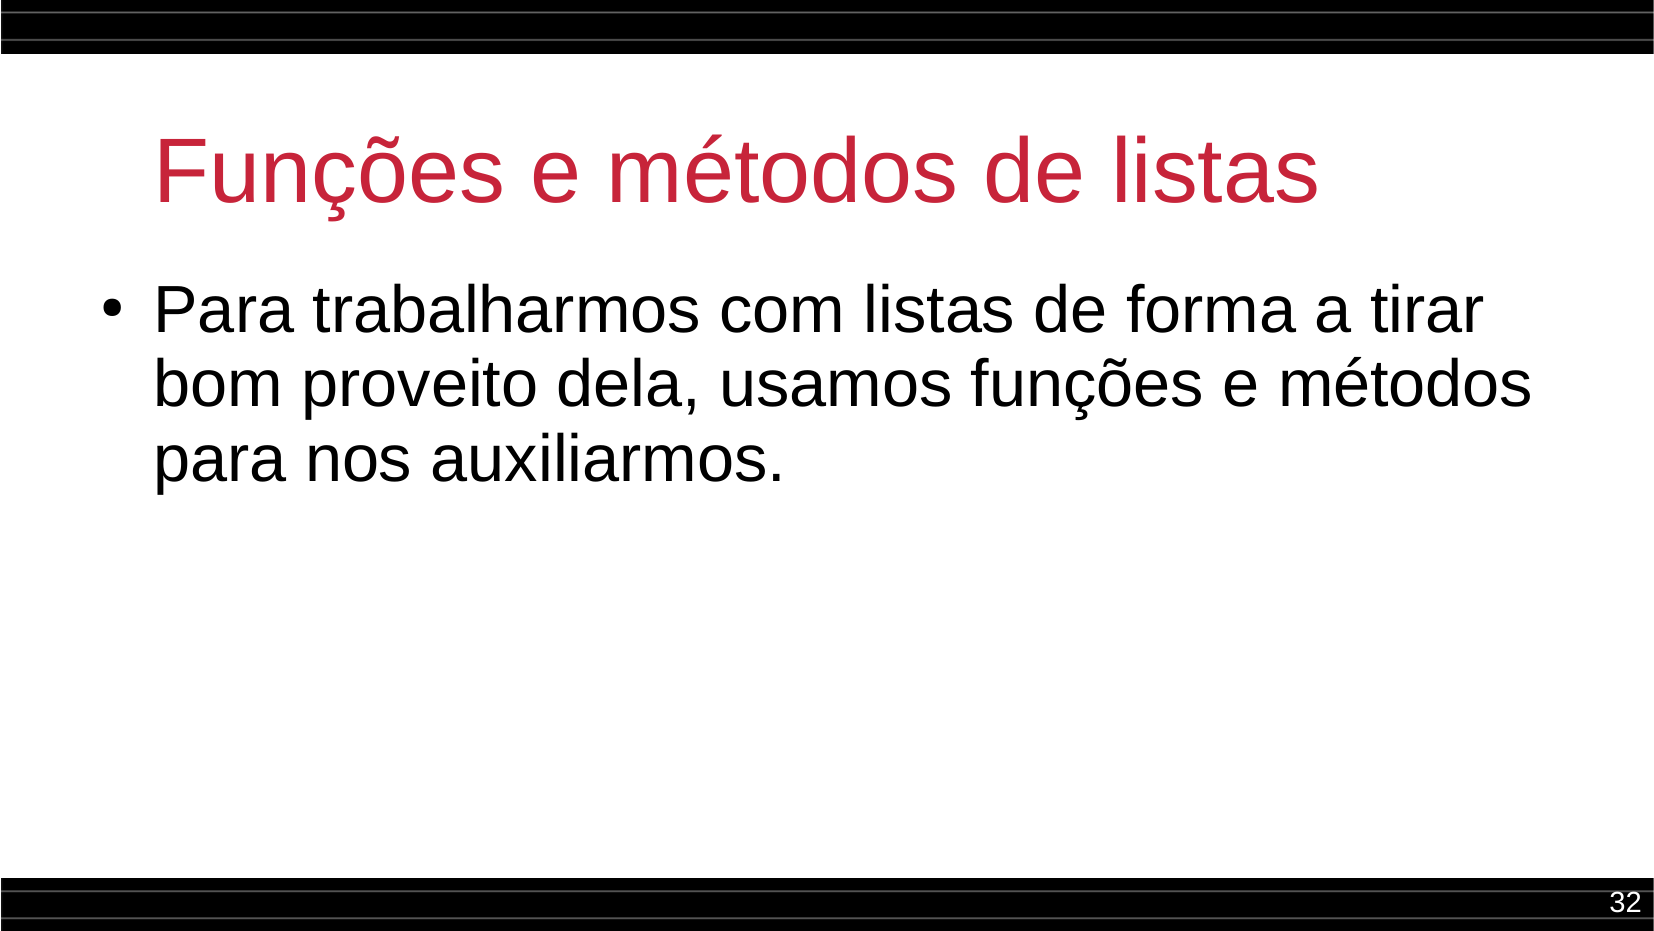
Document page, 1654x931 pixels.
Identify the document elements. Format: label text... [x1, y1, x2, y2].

list Para trabalharmos com listas de forma a tirar bom proveito dela, usamos funções e métodos para nos auxiliarmos. [82, 271, 1571, 758]
picture [1, 0, 1654, 54]
title Funções e métodos de listas [82, 92, 1571, 249]
picture [1, 878, 1654, 931]
